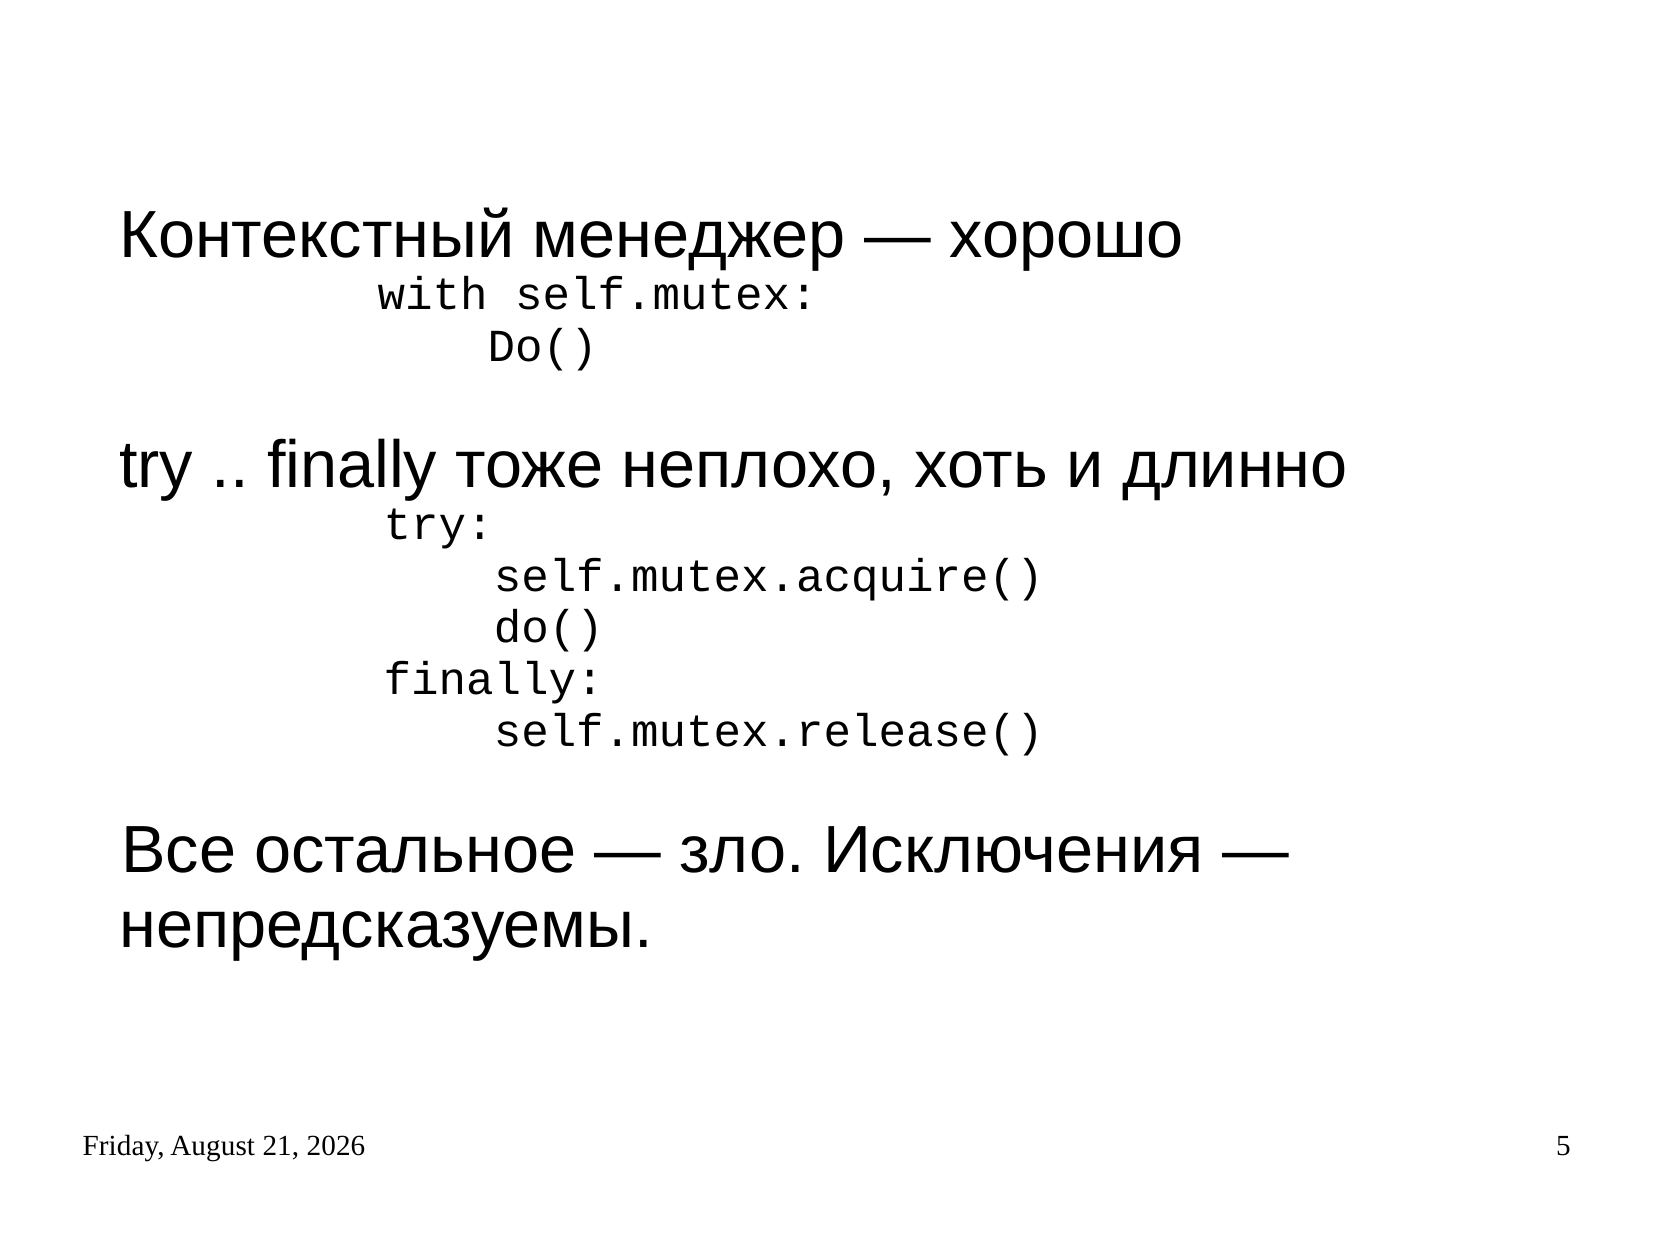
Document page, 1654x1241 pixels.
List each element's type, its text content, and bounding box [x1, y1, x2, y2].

subtitle Контекстный менеджер — хорошо with self.mutex: Do() try .. finally тоже неплохо, хоть и длинно try: self.mutex.acquire() do() finally: self.mutex.release() Все остальное — зло. Исключения — непредсказуемы. [119, 49, 1572, 1109]
